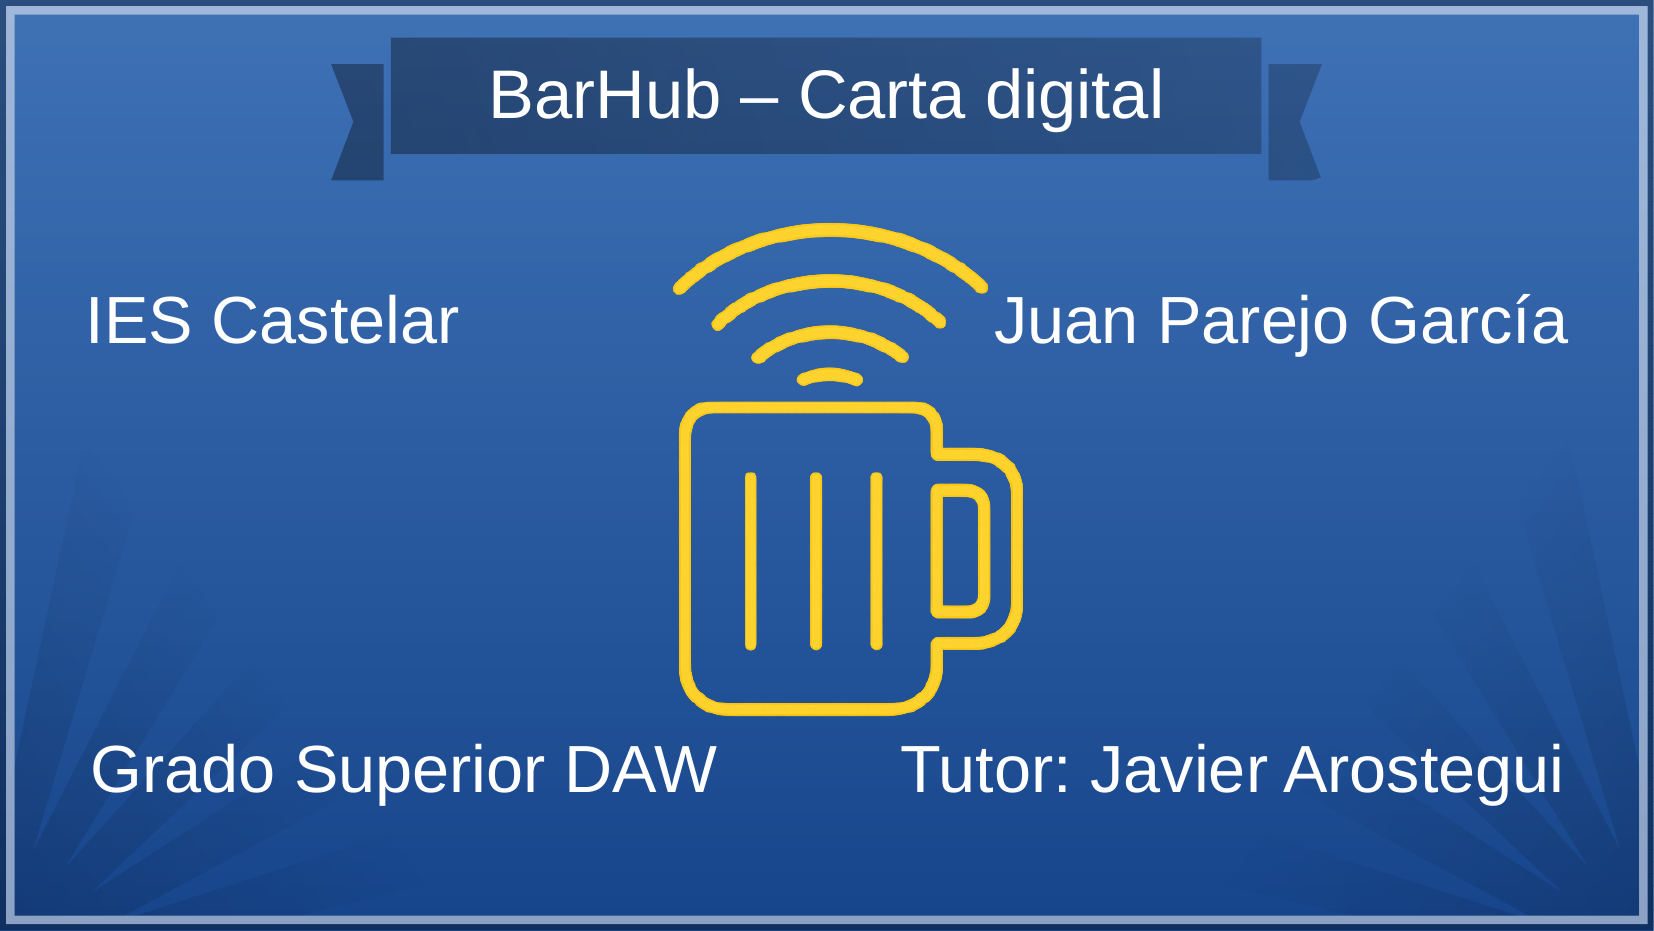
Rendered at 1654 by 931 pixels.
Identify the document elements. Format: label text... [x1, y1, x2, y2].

picture [365, 2, 1296, 931]
subtitle IES Castelar Juan Parejo García Grado Superior DAW Tutor: Javier Arostegui [1296, 233, 1573, 857]
subtitle IES Castelar Juan Parejo García Grado Superior DAW Tutor: Javier Arostegui [84, 233, 365, 857]
